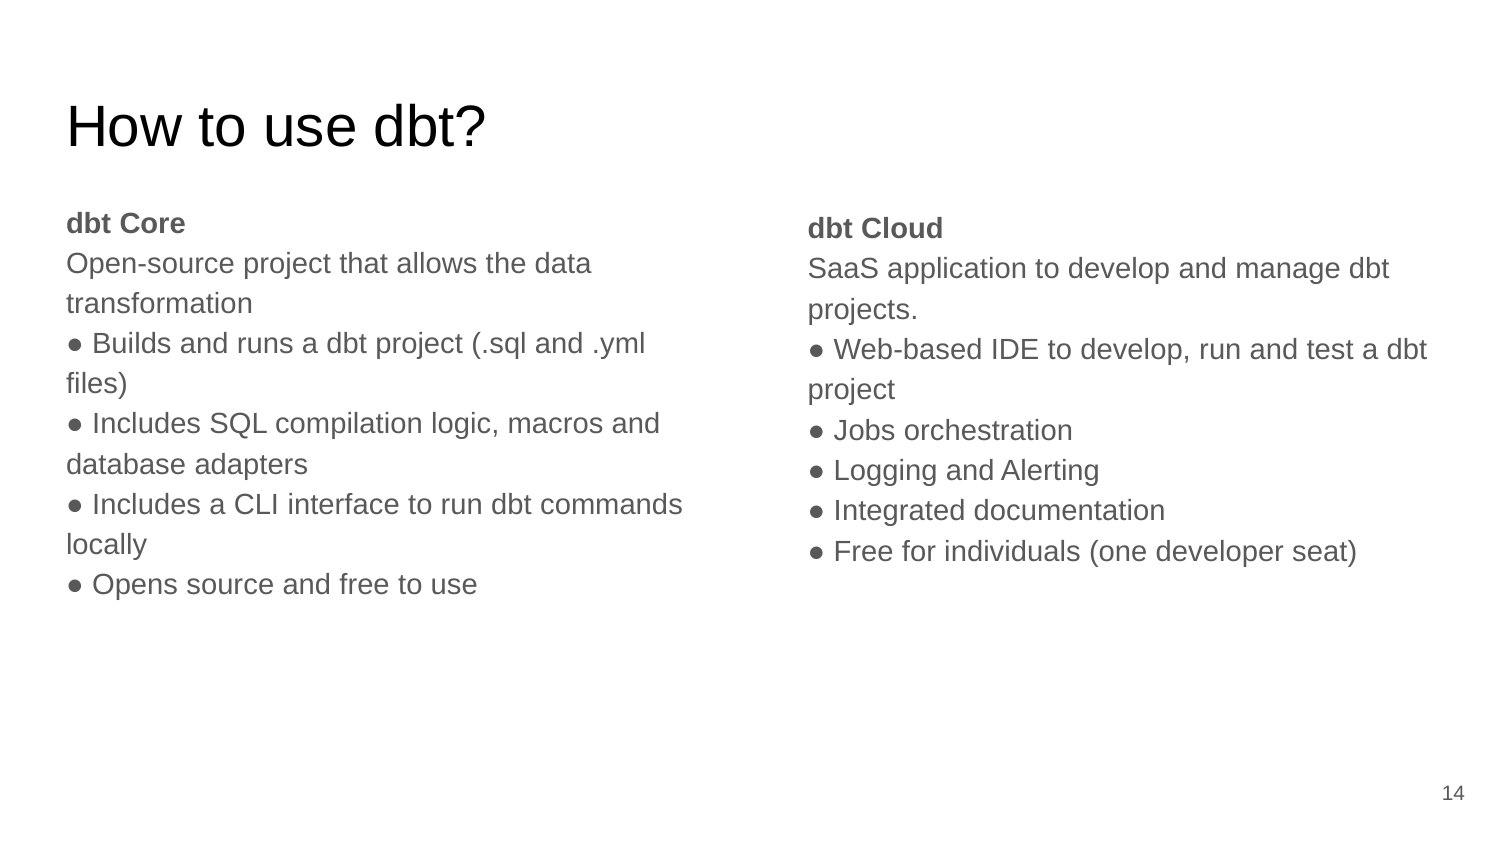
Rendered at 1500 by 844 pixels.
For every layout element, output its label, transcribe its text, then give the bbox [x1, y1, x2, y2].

title How to use dbt? [51, 72, 1449, 167]
slide_number 1 [1389, 764, 1480, 830]
list dbt Cloud SaaS application to develop and manage dbt projects. ● Web-based IDE to develop, run and test a dbt project ● Jobs orchestration ● Logging and Alerting ● Integrated documentation ● Free for individuals (one developer seat) [792, 189, 1449, 750]
list dbt Core Open-source project that allows the data transformation ● Builds and runs a dbt project (.sql and .yml files) ● Includes SQL compilation logic, macros and database adapters ● Includes a CLI interface to run dbt commands locally ● Opens source and free to use [51, 189, 708, 750]
